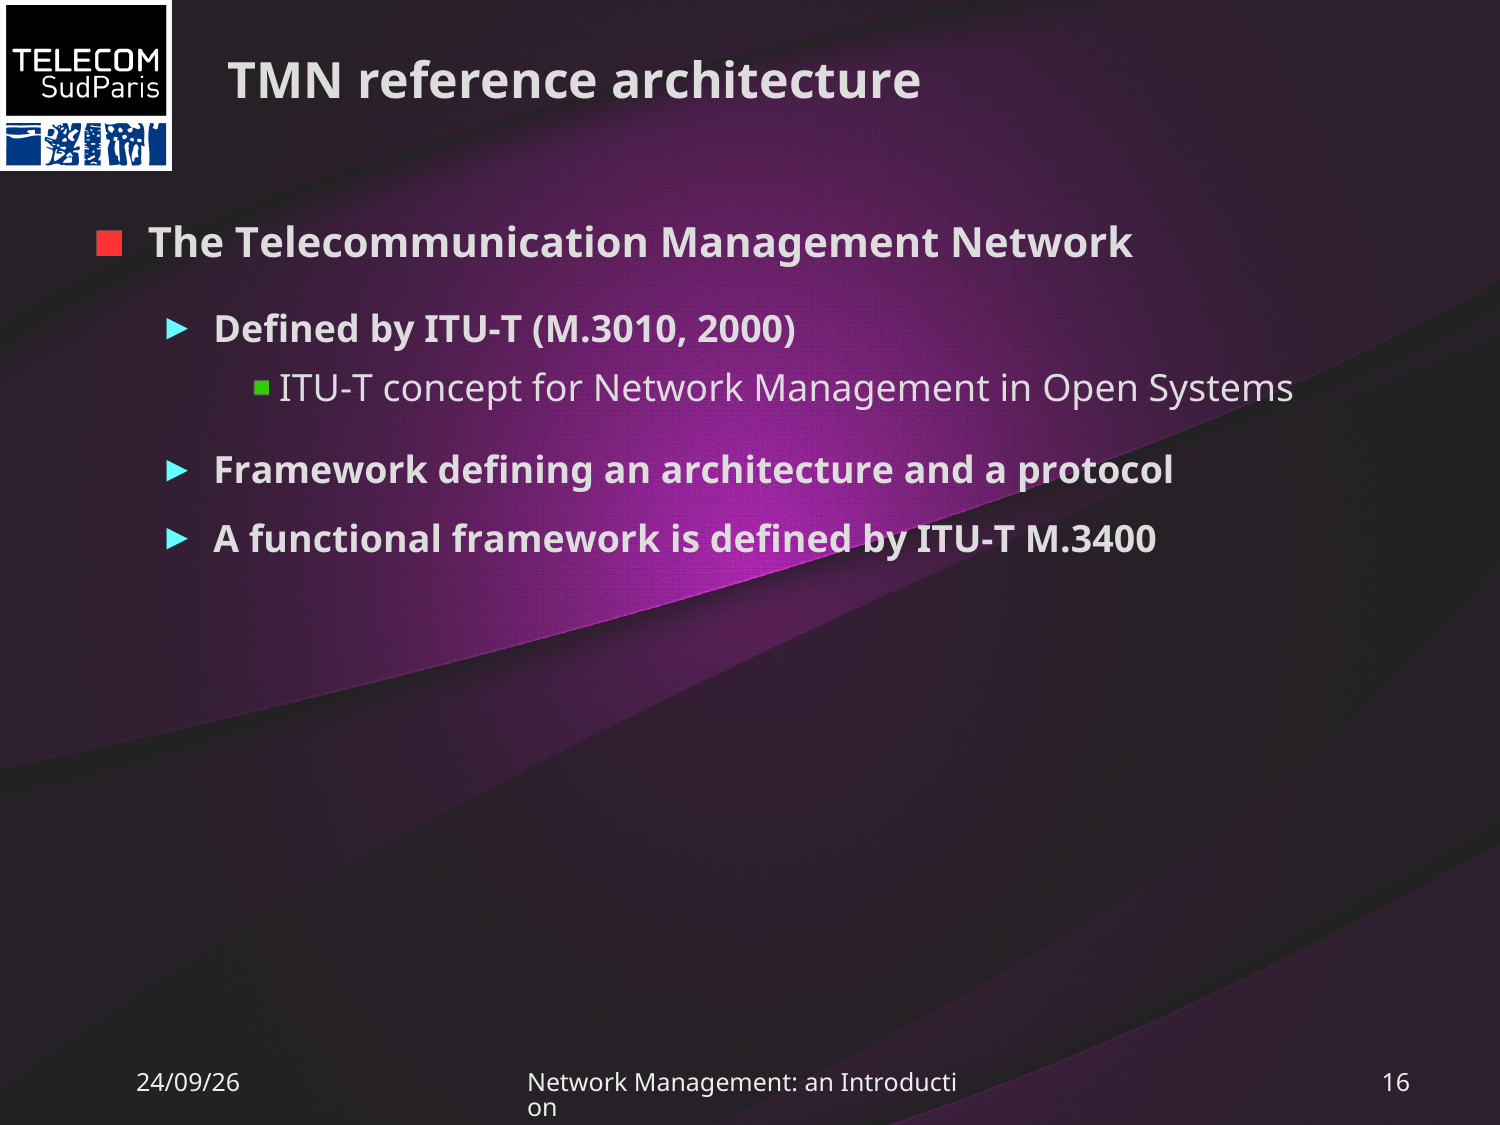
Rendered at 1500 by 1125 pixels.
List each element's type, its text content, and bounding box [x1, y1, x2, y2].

list The Telecommunication Management Network Defined by ITU-T (M.3010, 2000) ITU-T concept for Network Management in Open Systems Framework defining an architecture and a protocol A functional framework is defined by ITU-T M.3400 [76, 207, 1427, 977]
title TMN reference architecture [212, 19, 1406, 138]
picture [0, 0, 1500, 1125]
